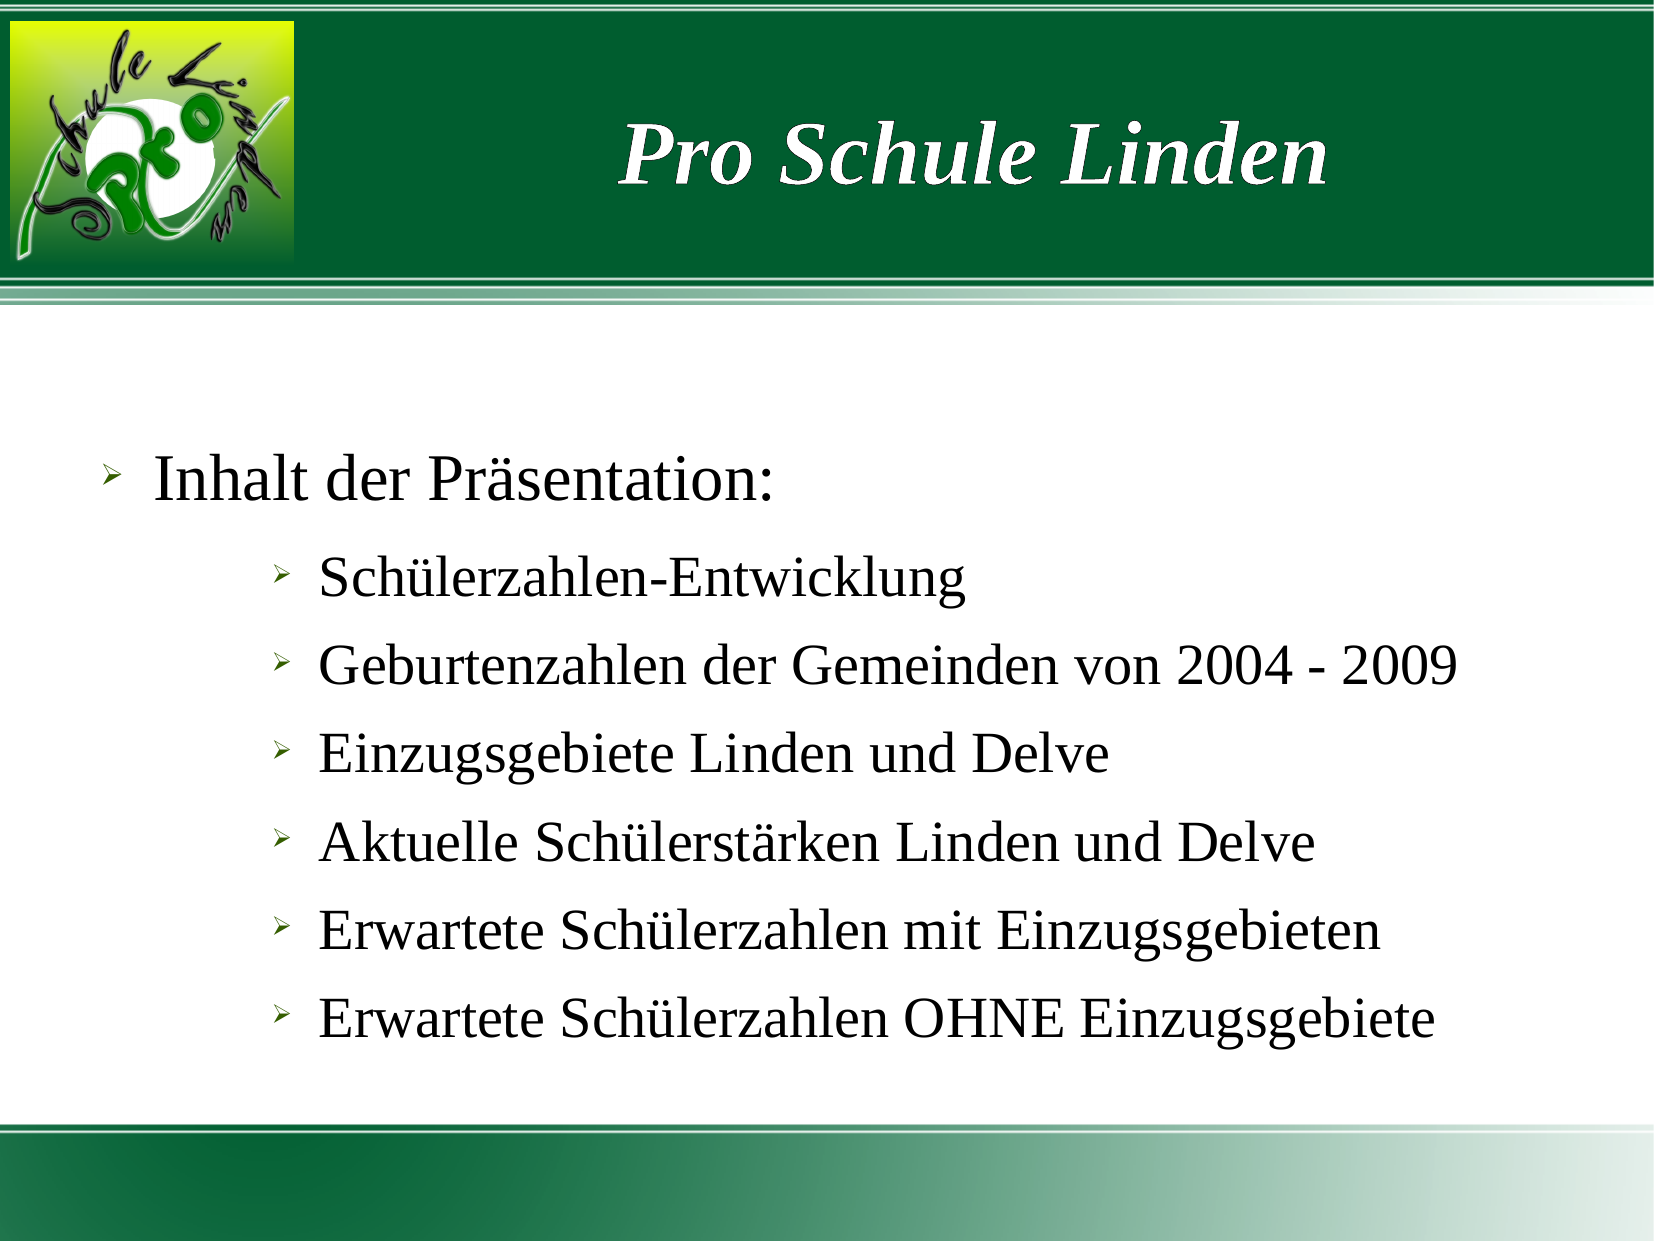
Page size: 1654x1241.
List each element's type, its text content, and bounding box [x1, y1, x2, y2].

picture [0, 1123, 1654, 1241]
picture [0, 0, 1654, 305]
title Pro Schule Linden [324, 49, 1625, 257]
list Inhalt der Präsentation: Schülerzahlen-Entwicklung Geburtenzahlen der Gemeinden von 2004 - 2009 Einzugsgebiete Linden und Delve Aktuelle Schülerstärken Linden und Delve Erwartete Schülerzahlen mit Einzugsgebieten Erwartete Schülerzahlen OHNE Einzugsgebiete [82, 337, 1571, 1056]
